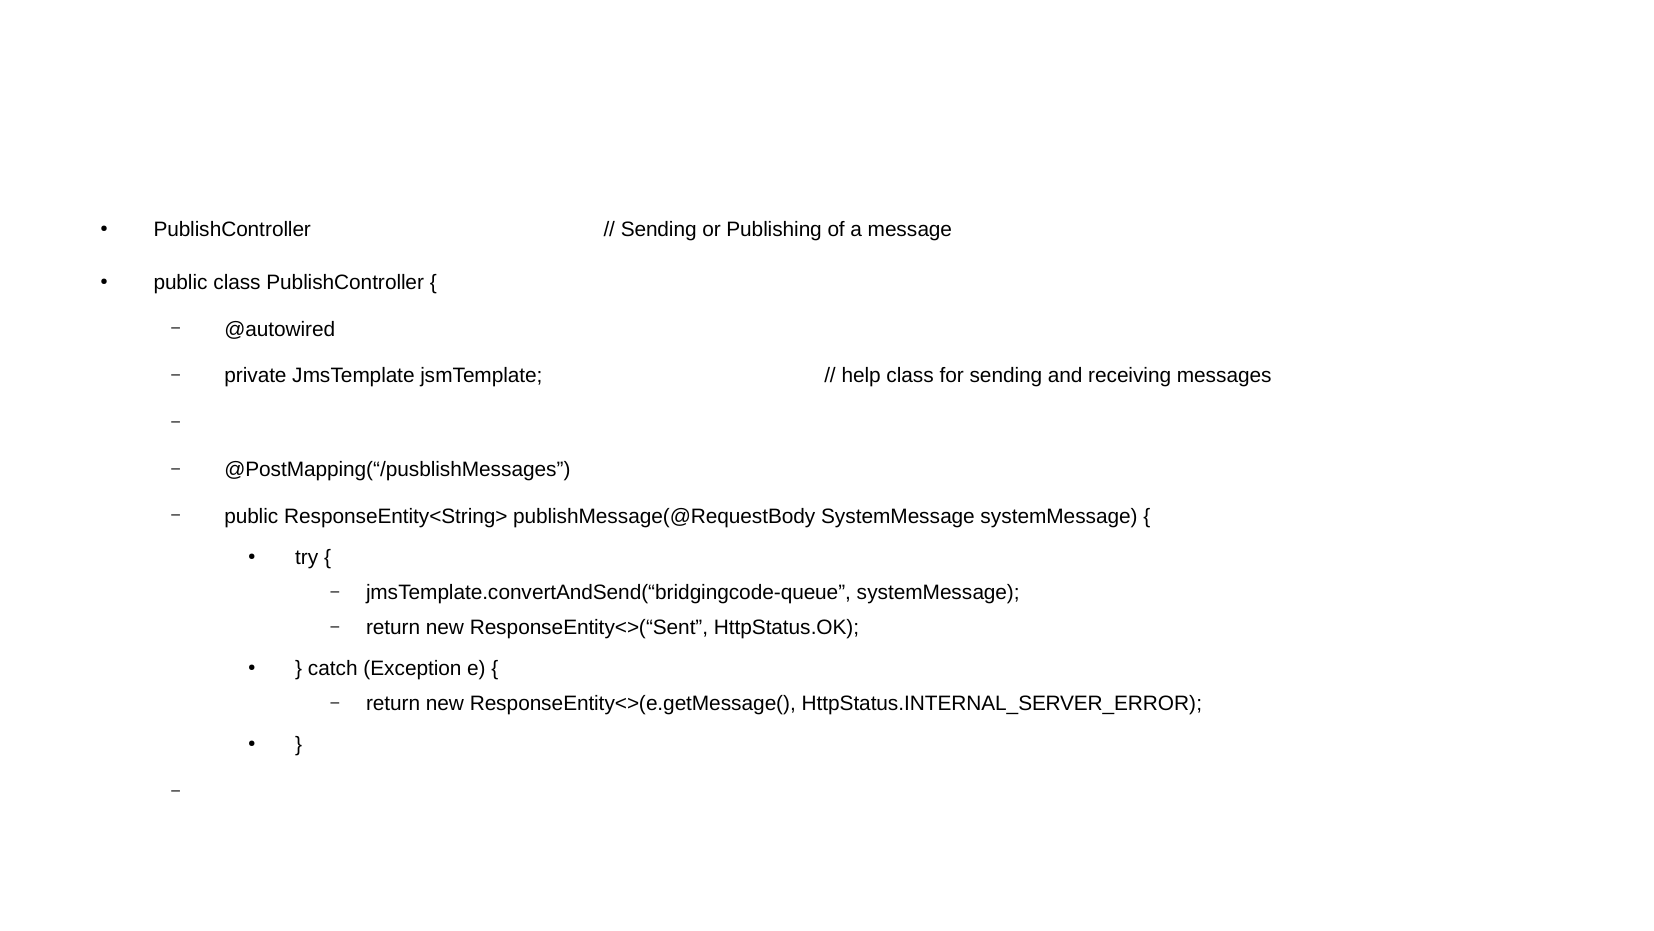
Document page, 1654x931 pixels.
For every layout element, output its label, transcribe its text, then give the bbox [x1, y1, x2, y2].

list PublishController // Sending or Publishing of a message public class PublishController { @autowired private JmsTemplate jsmTemplate; // help class for sending and receiving messages @PostMapping(“/pusblishMessages”) public ResponseEntity<String> publishMessage(@RequestBody SystemMessage systemMessage) { try { jmsTemplate.convertAndSend(“bridgingcode-queue”, systemMessage); return new ResponseEntity<>(“Sent”, HttpStatus.OK); } catch (Exception e) { return new ResponseEntity<>(e.getMessage(), HttpStatus.INTERNAL_SERVER_ERROR); } [82, 217, 1621, 901]
